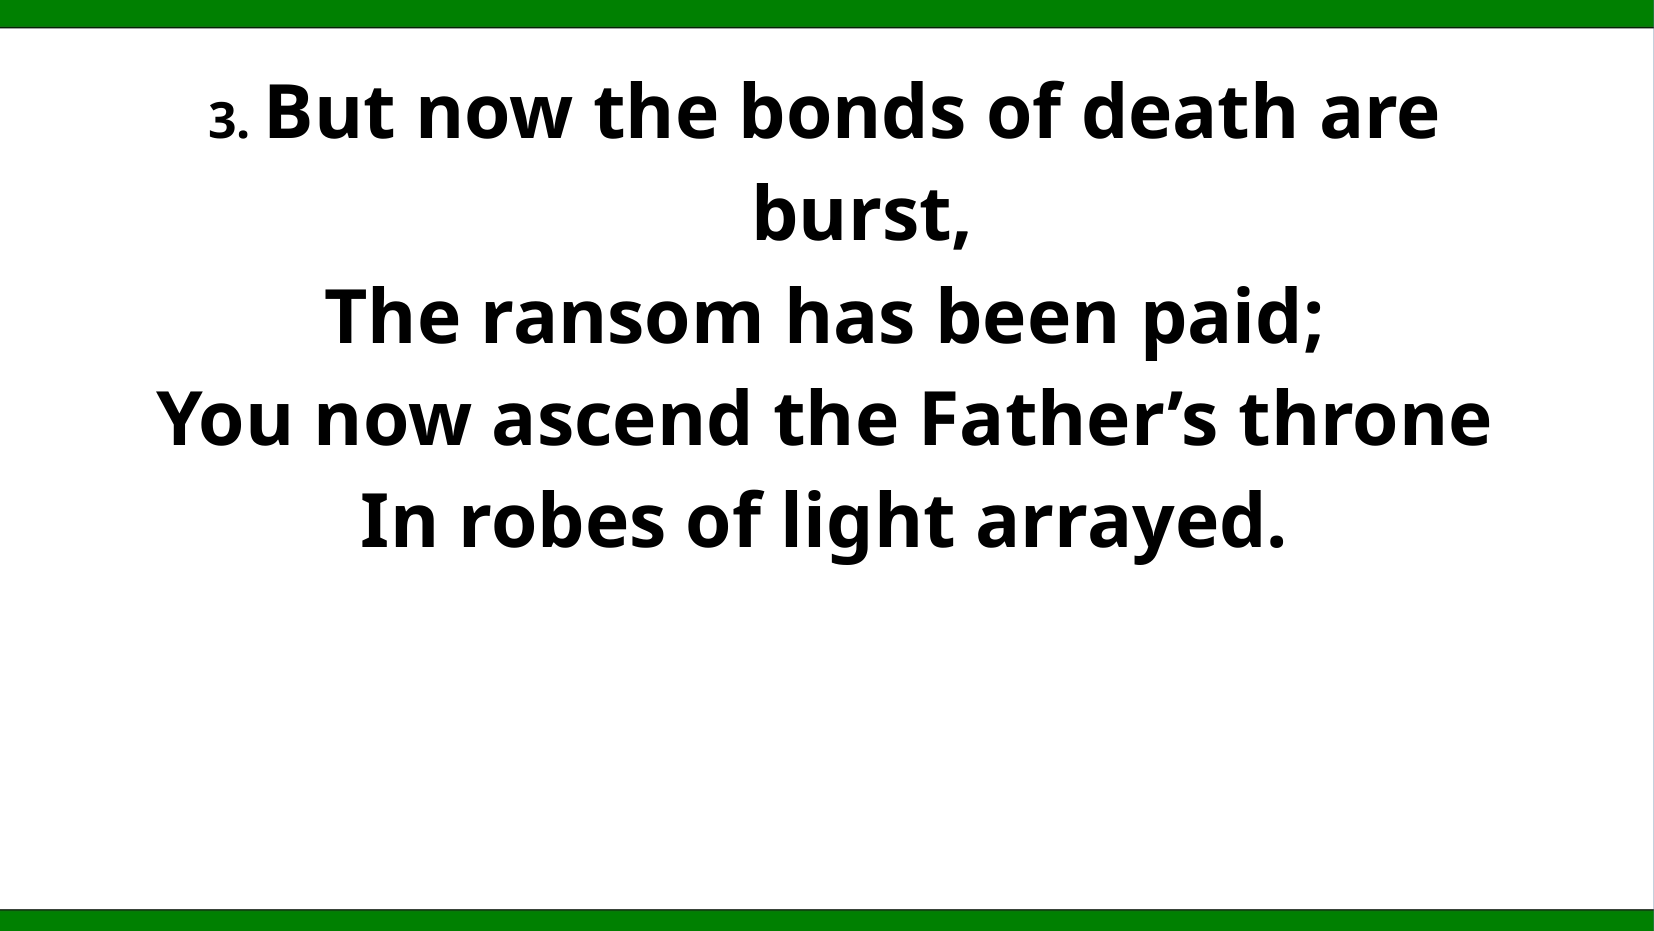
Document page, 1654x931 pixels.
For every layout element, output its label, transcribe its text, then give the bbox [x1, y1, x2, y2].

picture [0, 0, 1654, 931]
text_box 3. But now the bonds of death are burst, The ransom has been paid; You now ascend the Father’s throne In robes of light arrayed. [90, 50, 1561, 466]
